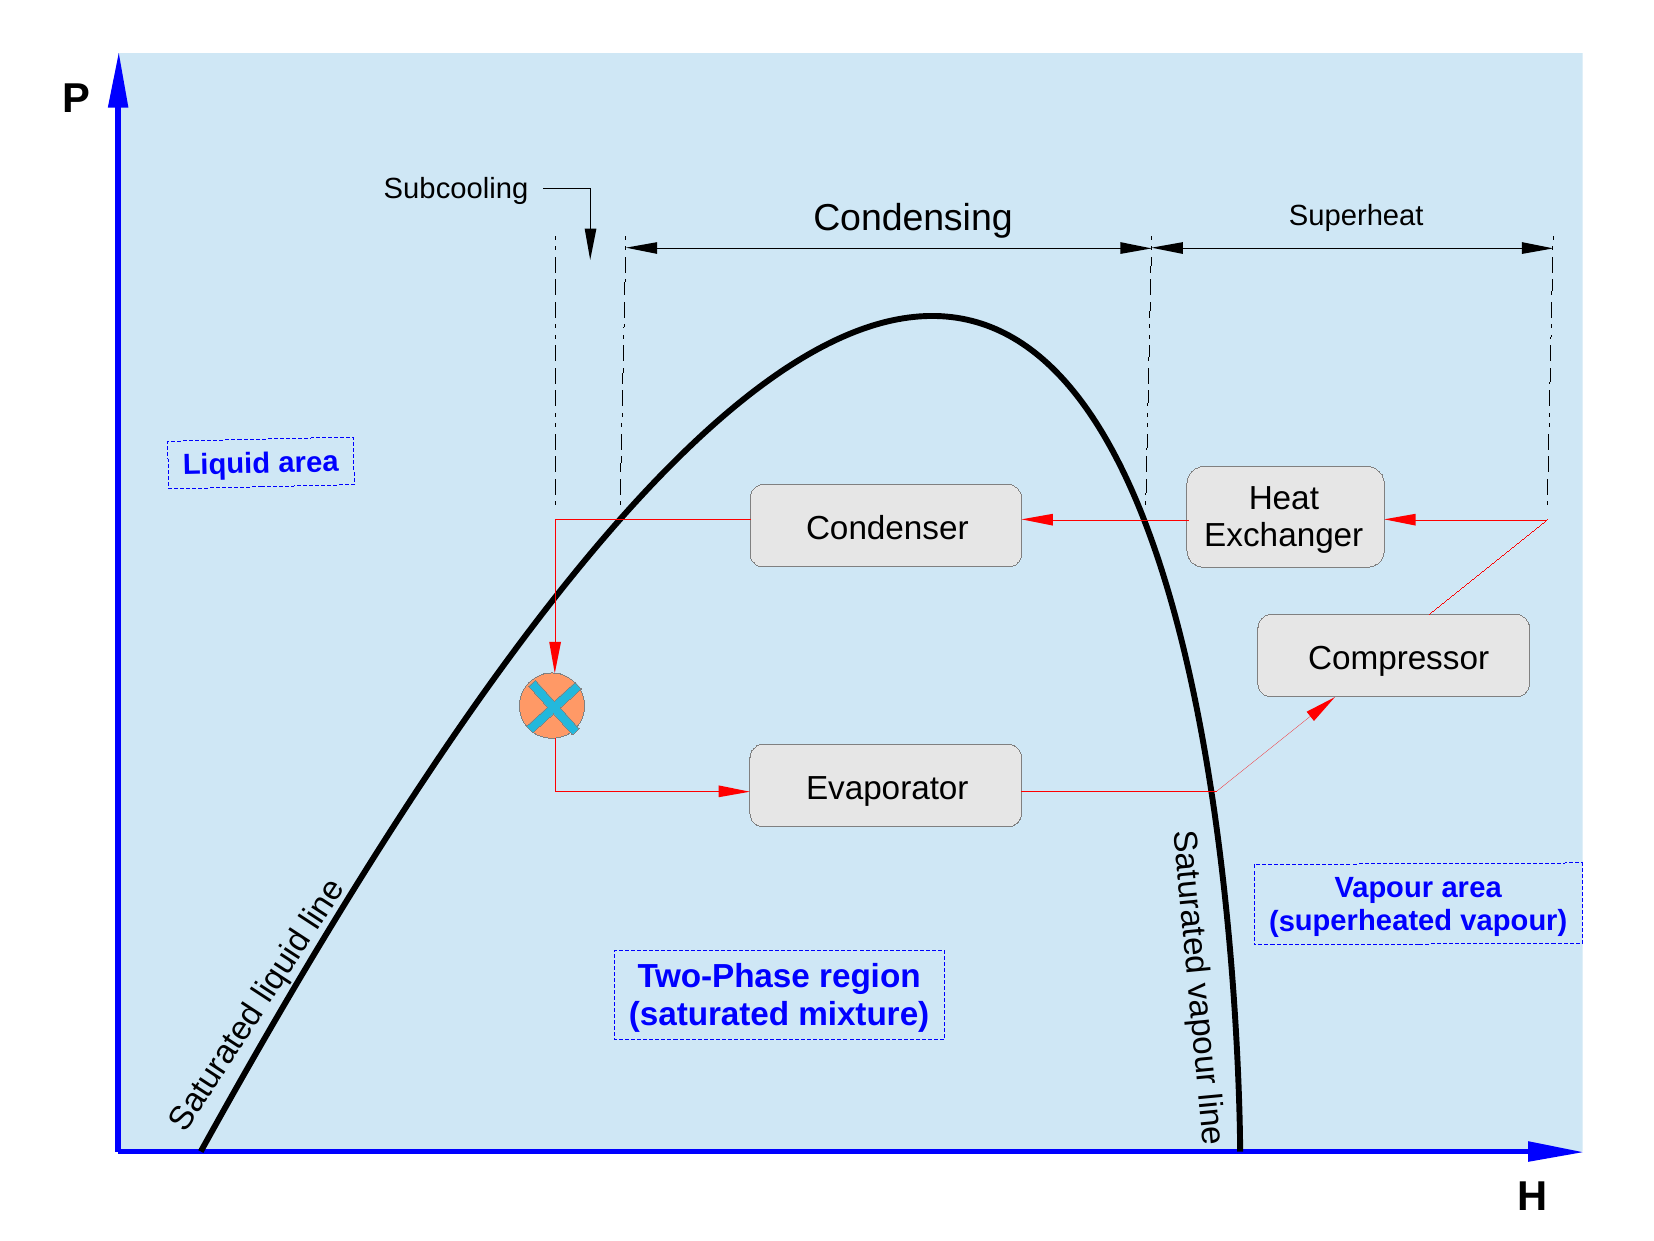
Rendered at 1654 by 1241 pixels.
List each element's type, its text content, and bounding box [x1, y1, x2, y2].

text_box Vapour area (superheated vapour) [1254, 862, 1583, 945]
text_box Compressor [1293, 631, 1505, 684]
text_box Superheat [1274, 191, 1439, 239]
text_box Saturated liquid line [312, 881, 366, 965]
text_box H [1502, 1165, 1563, 1227]
text_box Two-Phase region (saturated mixture) [614, 950, 945, 1040]
text_box Heat Exchanger [1189, 472, 1379, 562]
text_box Condensing [798, 188, 1028, 246]
text_box Saturated liquid line [145, 855, 357, 1154]
text_box Liquid area [167, 437, 355, 489]
text_box Saturated vapour line [1157, 813, 1242, 1163]
text_box [193, 1104, 223, 1149]
text_box Subcooling [368, 165, 544, 213]
text_box [119, 53, 1583, 1152]
text_box [207, 319, 1234, 1149]
text_box Condenser [791, 501, 984, 554]
text_box [556, 520, 614, 590]
text_box P [47, 67, 105, 129]
text_box Evaporator [791, 761, 984, 814]
